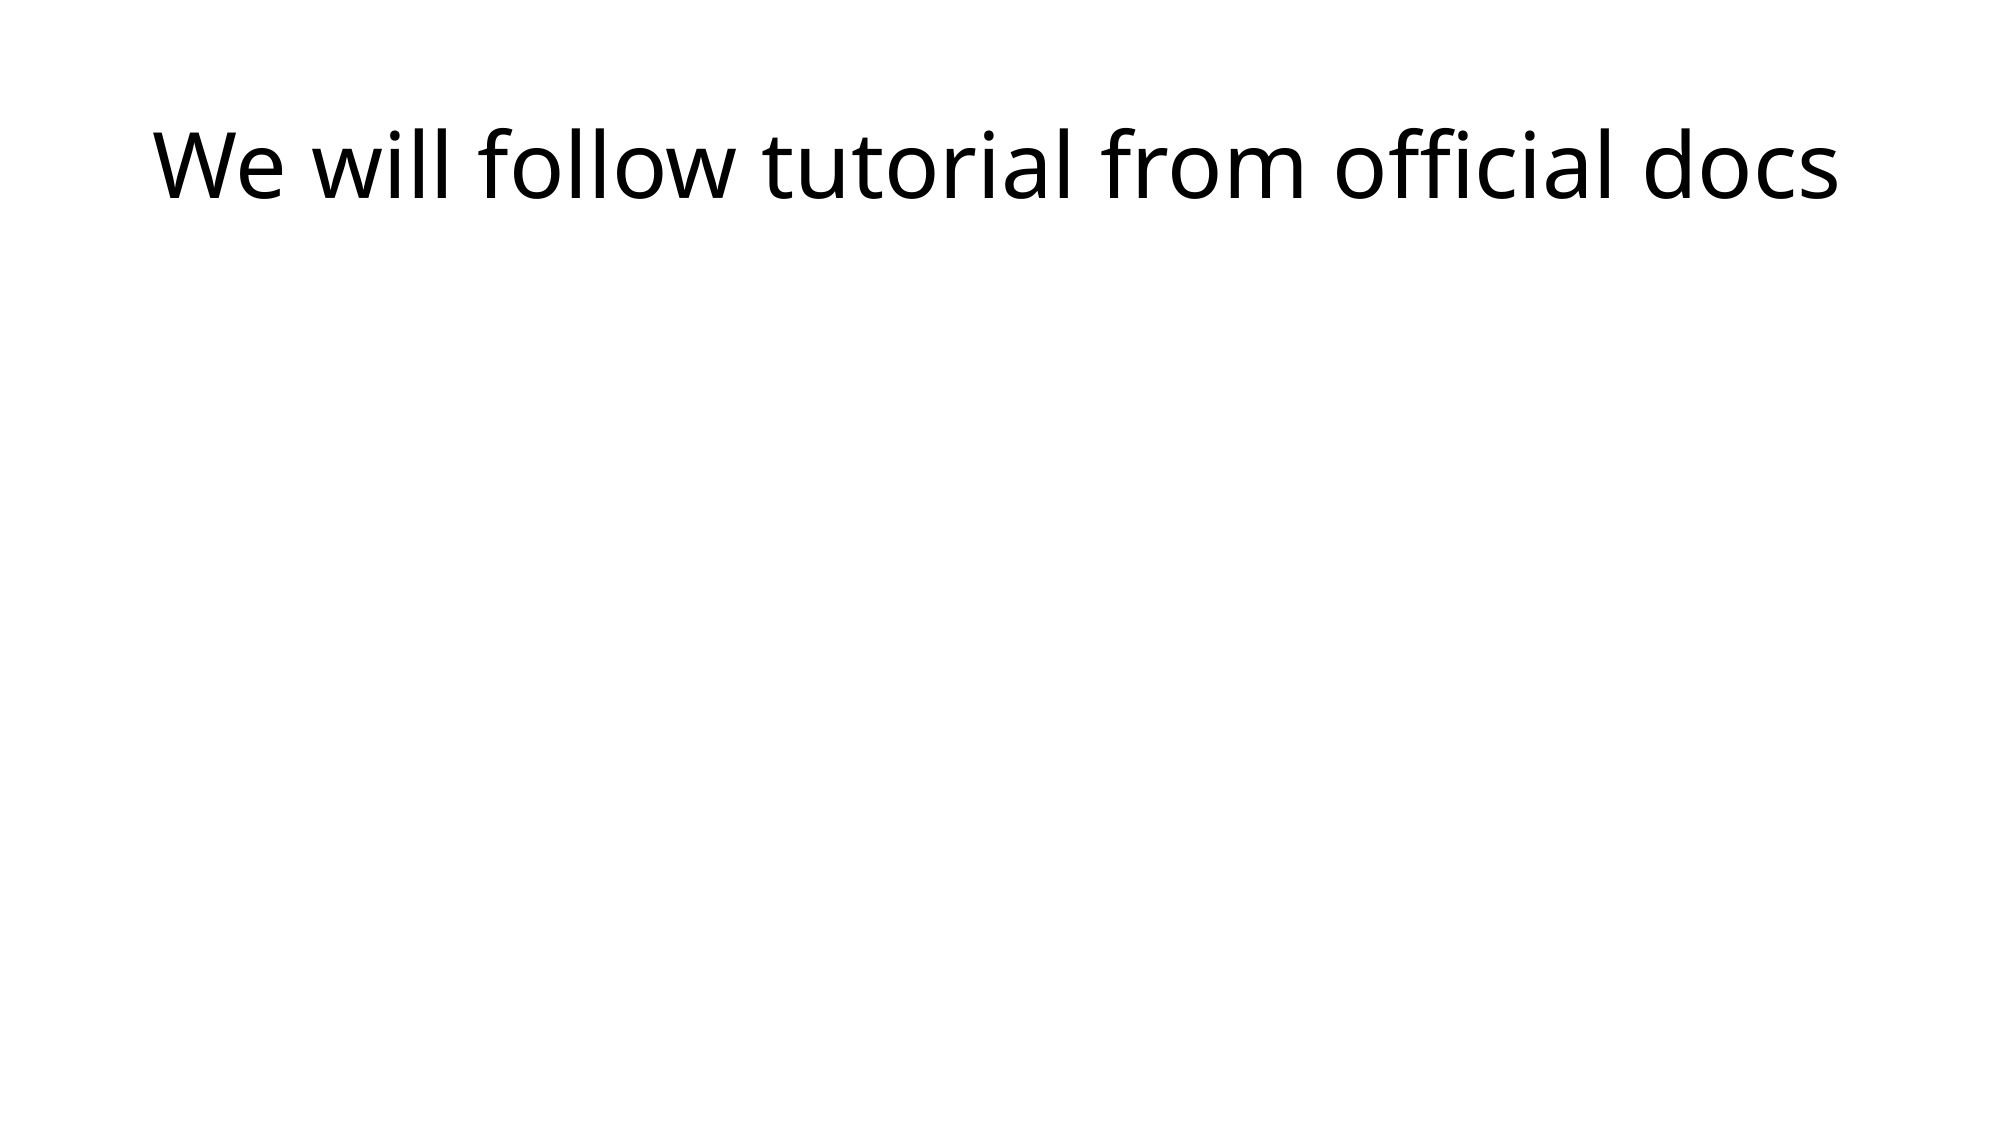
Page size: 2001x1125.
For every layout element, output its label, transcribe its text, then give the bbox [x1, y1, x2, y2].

title We will follow tutorial from official docs [137, 59, 1863, 278]
